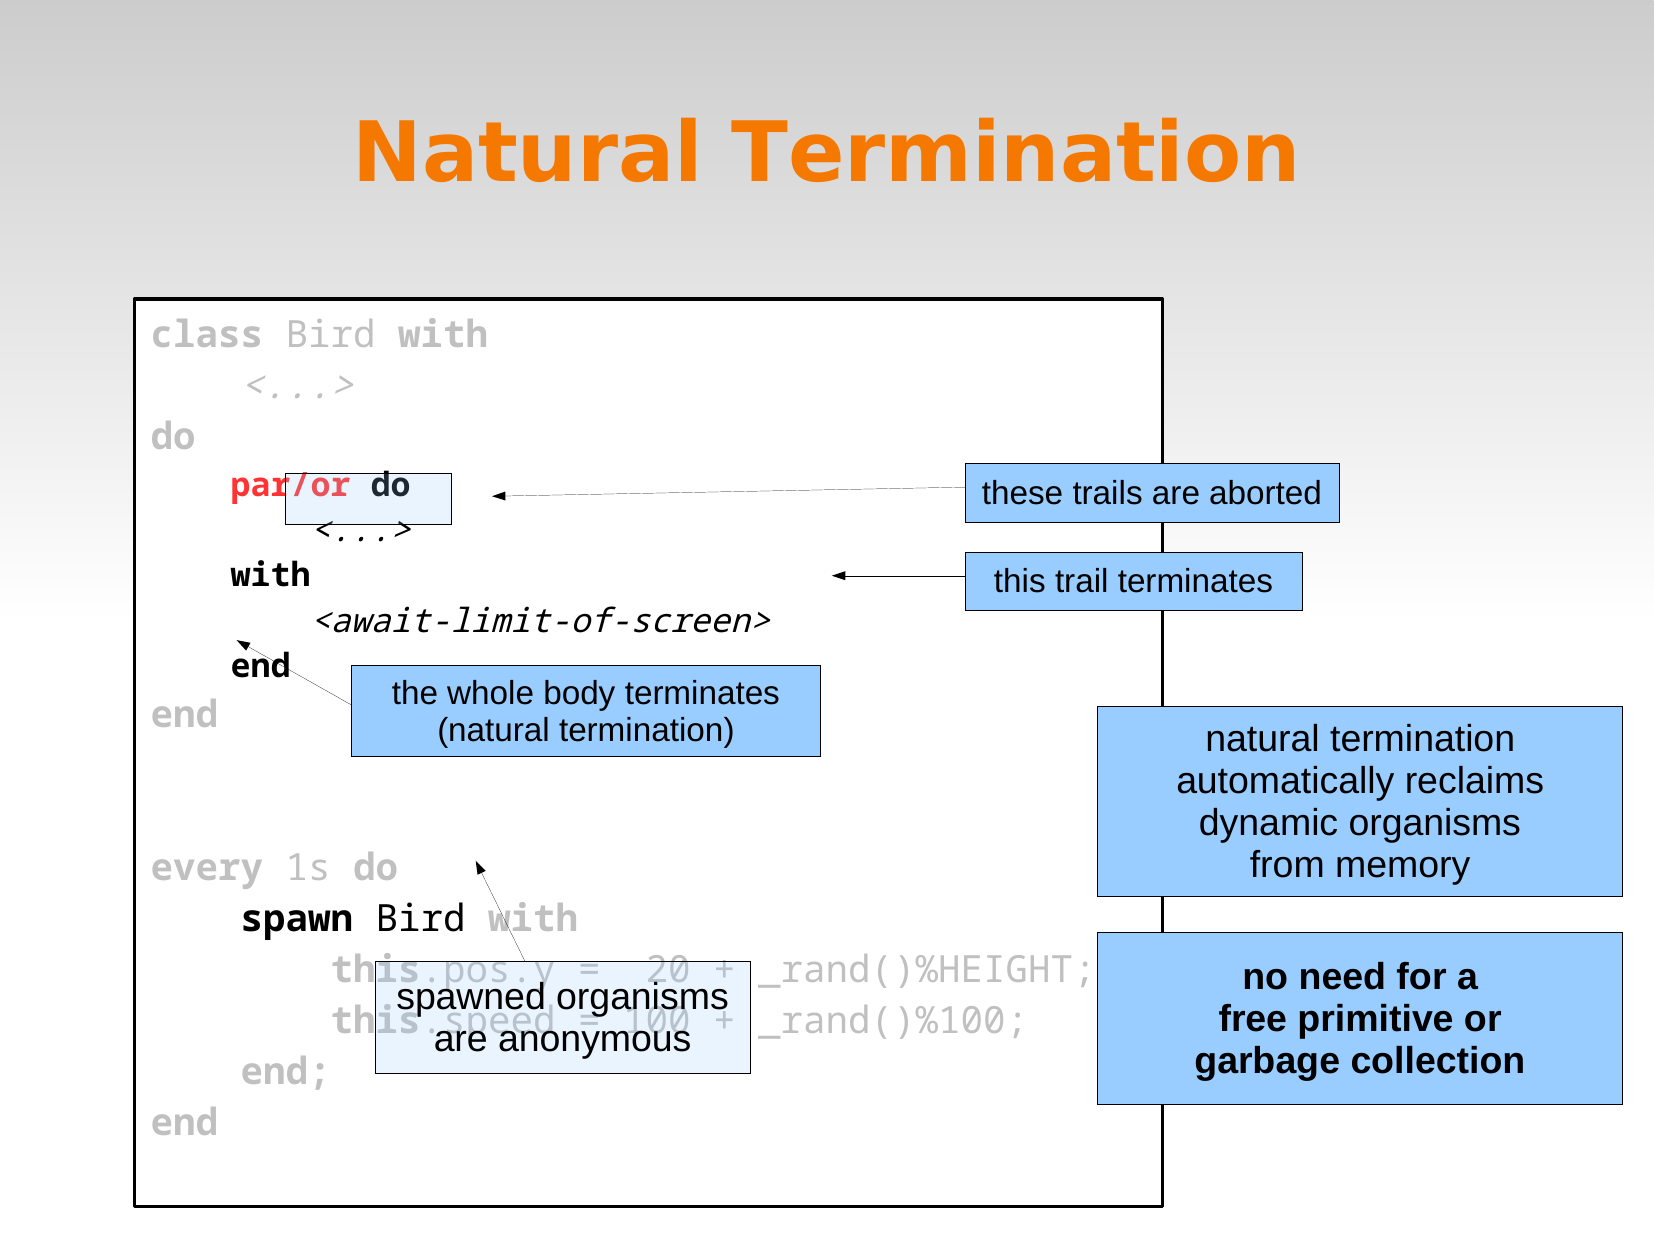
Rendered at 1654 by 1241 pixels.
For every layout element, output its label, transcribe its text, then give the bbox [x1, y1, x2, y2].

text_box this trail terminates [965, 552, 1303, 611]
title Natural Termination [82, 49, 1571, 257]
text_box these trails are aborted [965, 463, 1340, 523]
text_box the whole body terminates (natural termination) [351, 665, 821, 757]
text_box spawned organisms are anonymous [375, 961, 751, 1074]
text_box class Bird with <...> do par/or do <...> with <await-limit-of-screen> end end every 1s do spawn Bird with this.pos.y = 20 + _rand()%HEIGHT; this.speed = 100 + _rand()%100; end; end [134, 298, 1163, 1095]
text_box natural termination automatically reclaims dynamic organisms from memory [1097, 706, 1623, 897]
text_box no need for a free primitive or garbage collection [1097, 932, 1623, 1105]
text_box [285, 473, 452, 525]
